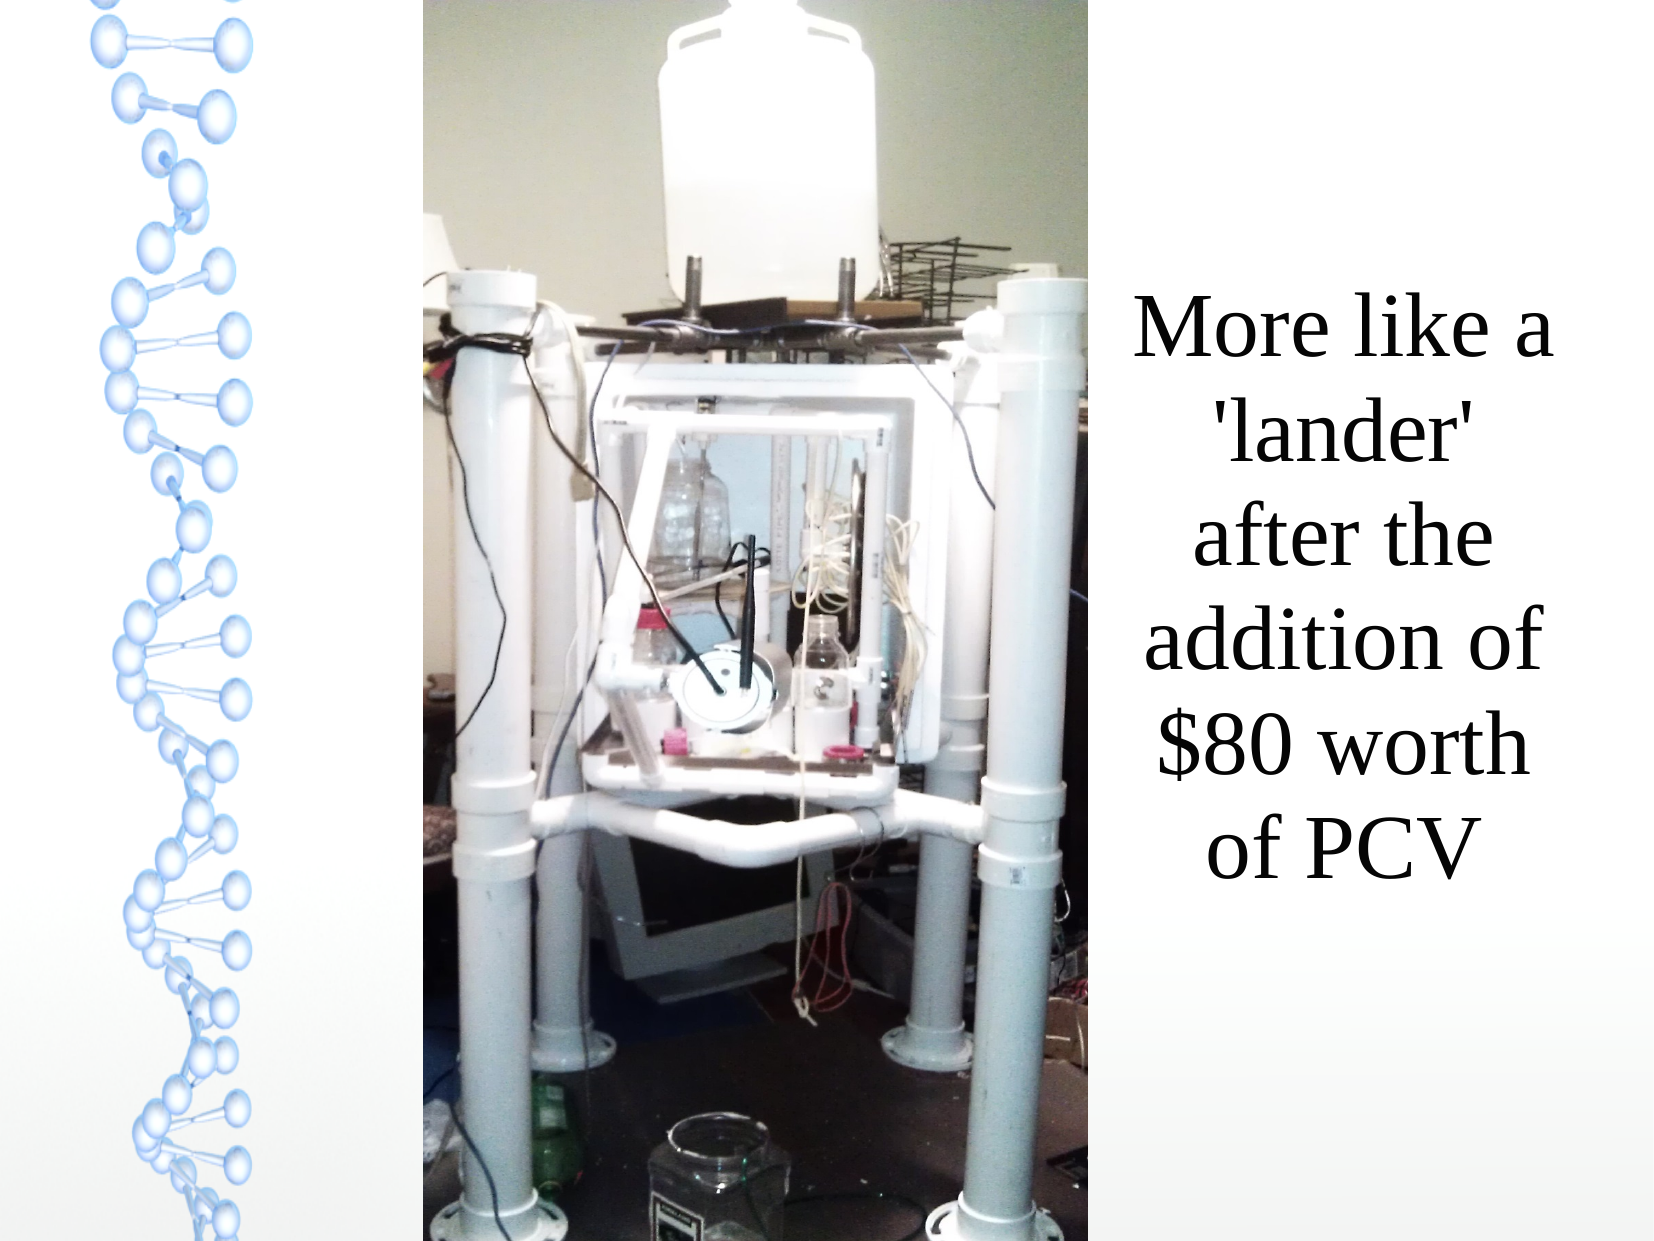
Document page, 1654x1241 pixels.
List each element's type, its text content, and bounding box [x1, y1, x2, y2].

title More like a 'lander' after the addition of $80 worth of PCV [1125, 42, 1564, 1126]
picture [0, 0, 1654, 1241]
